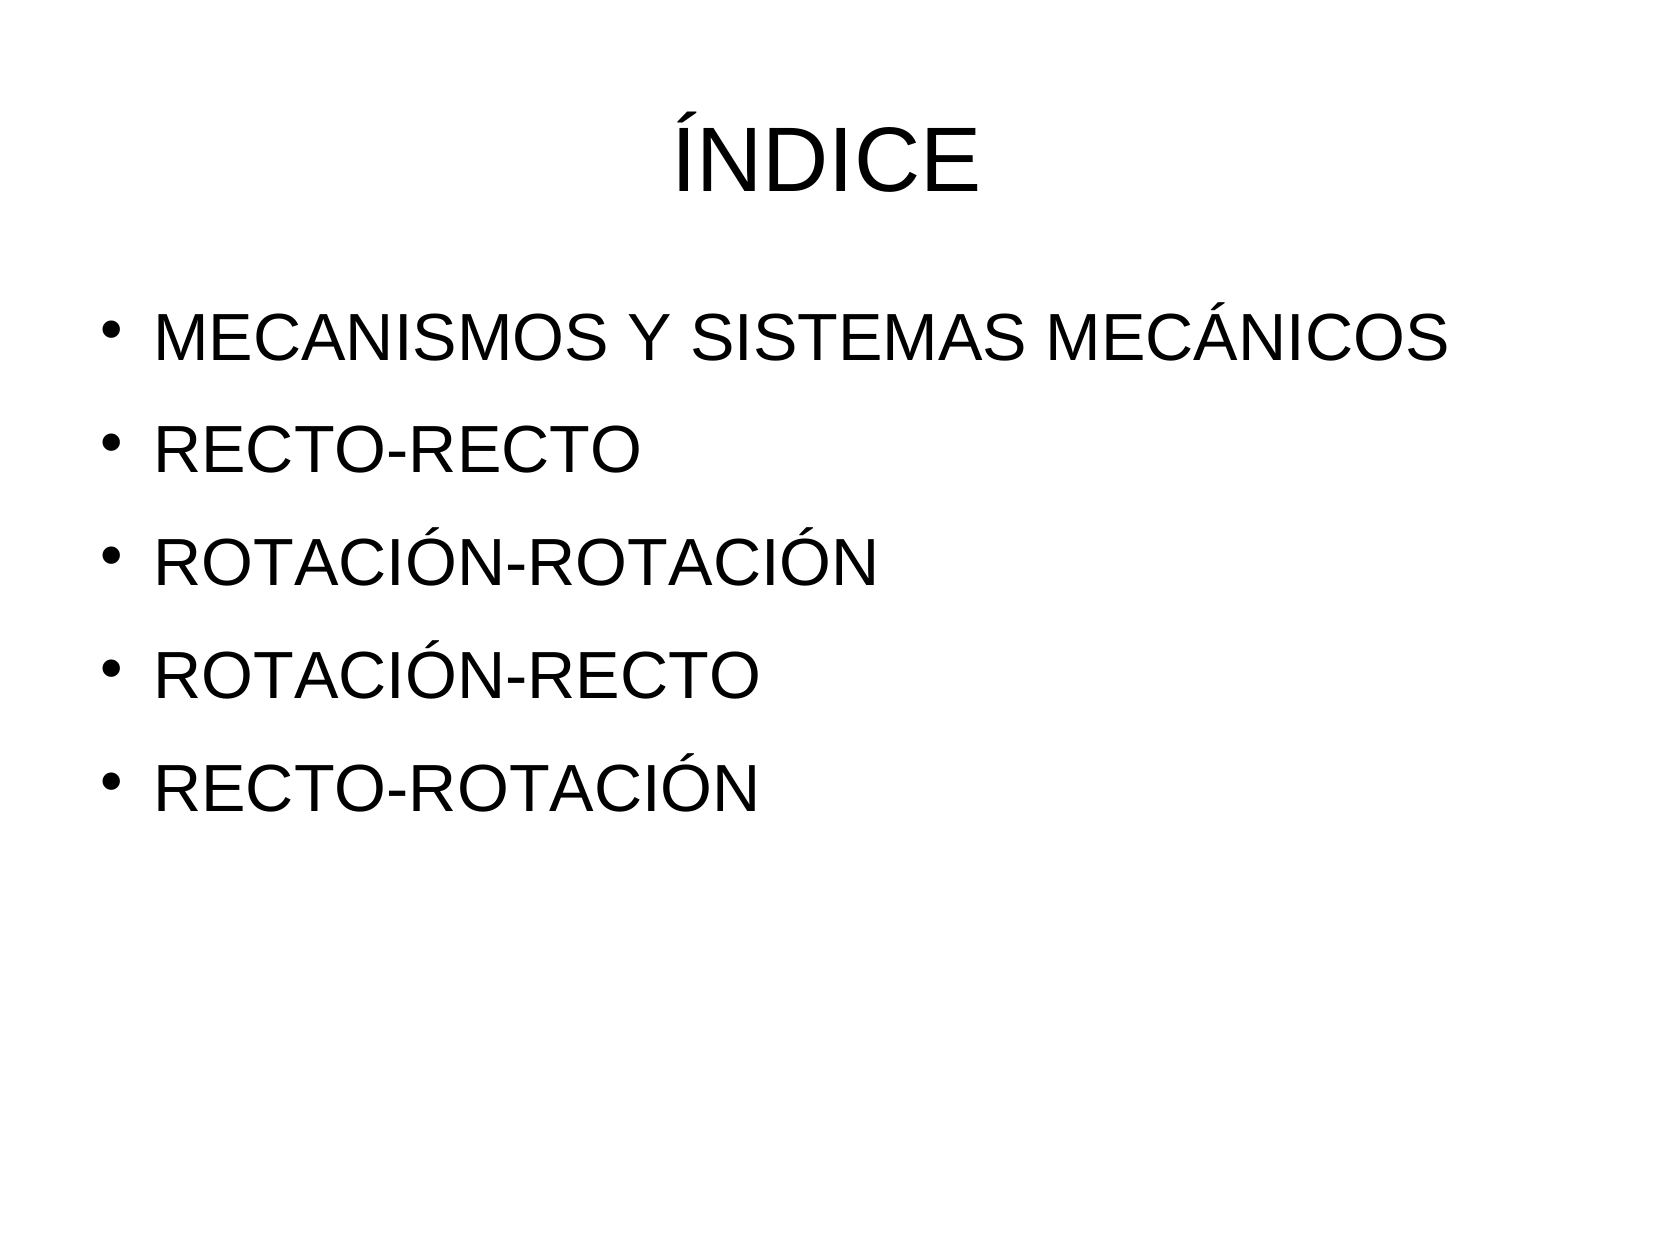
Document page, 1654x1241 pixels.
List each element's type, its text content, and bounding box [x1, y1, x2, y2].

list MECANISMOS Y SISTEMAS MECÁNICOS RECTO-RECTO ROTACIÓN-ROTACIÓN ROTACIÓN-RECTO RECTO-ROTACIÓN [82, 290, 1571, 1109]
title ÍNDICE [82, 49, 1571, 257]
